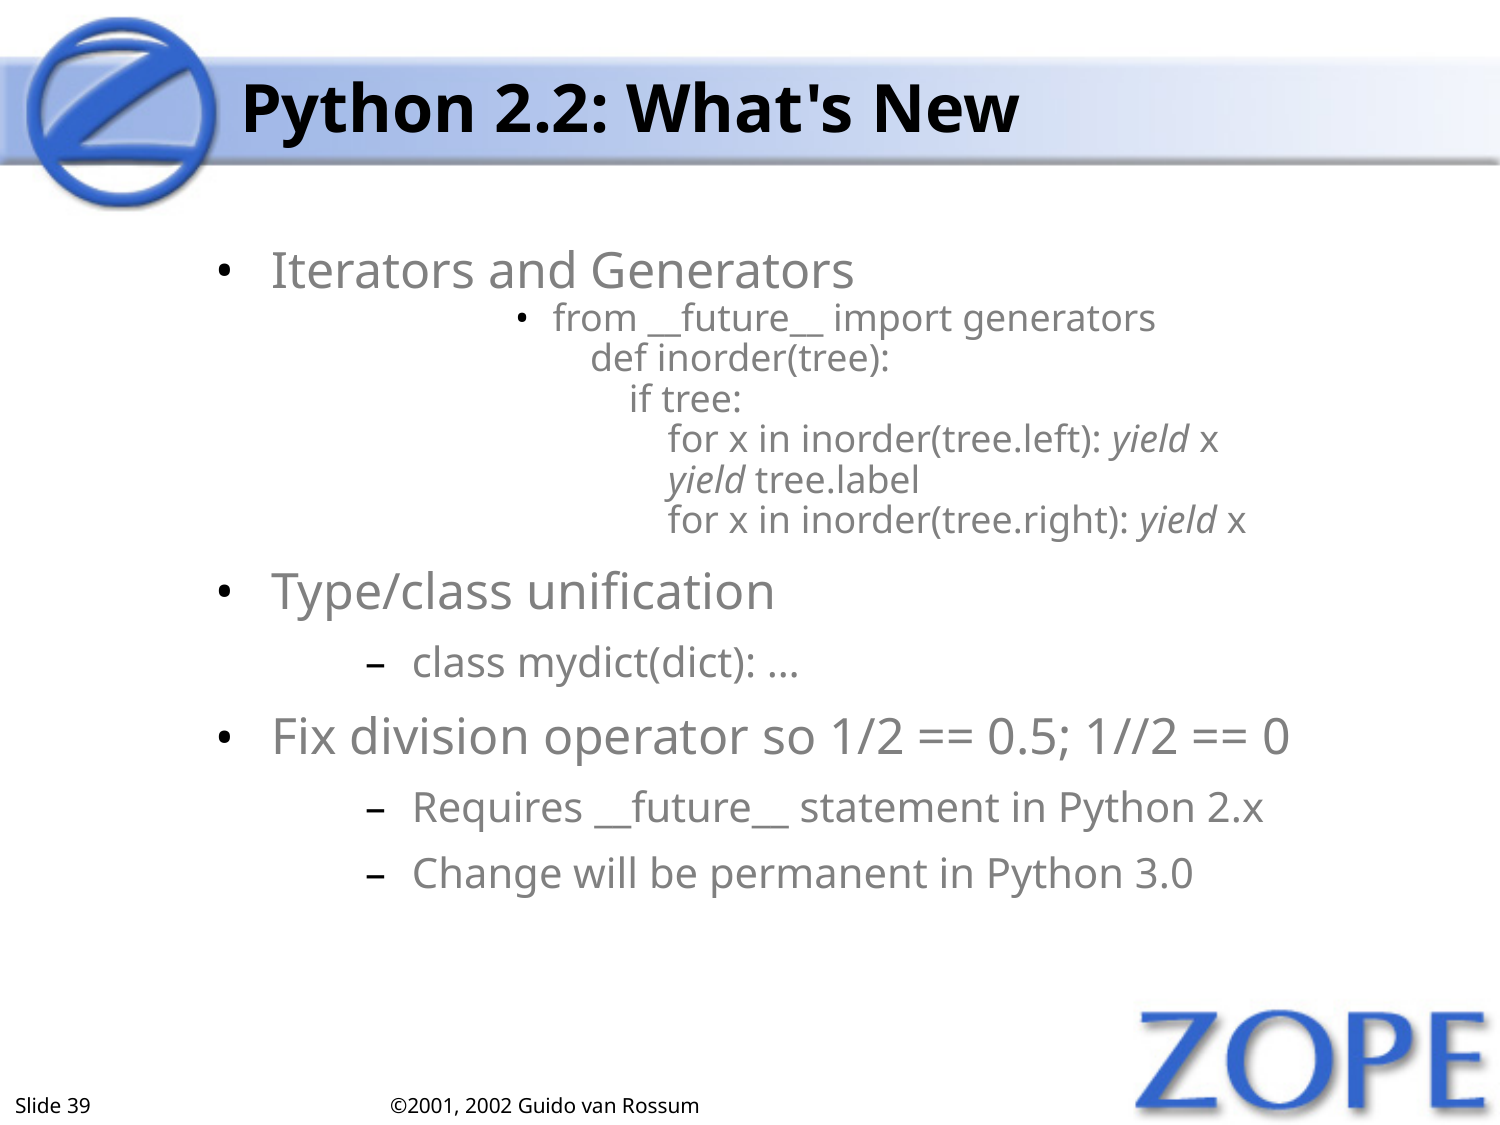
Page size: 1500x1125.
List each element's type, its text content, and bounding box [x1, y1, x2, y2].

list Iterators and Generators from __future__ import generators def inorder(tree): if tree: for x in inorder(tree.left): yield x yield tree.label for x in inorder(tree.right): yield x Type/class unification class mydict(dict): … Fix division operator so 1/2 == 0.5; 1//2 == 0 Requires __future__ statement in Python 2.x Change will be permanent in Python 3.0 [200, 237, 1388, 1001]
title Python 2.2: What's New [225, 50, 1467, 163]
